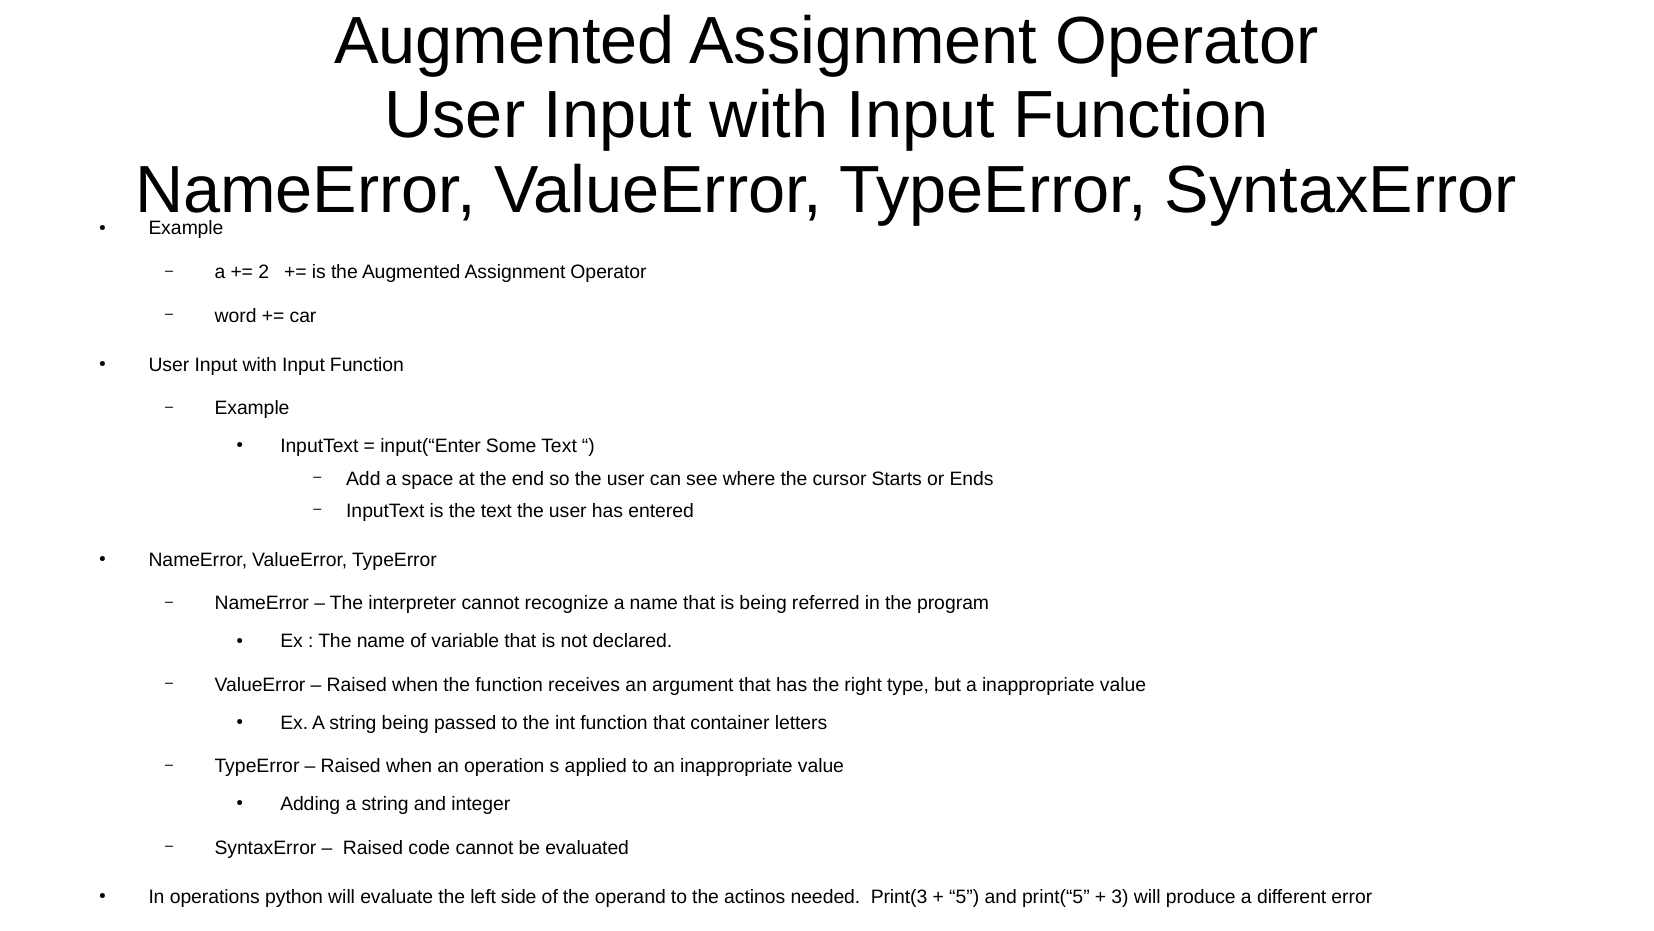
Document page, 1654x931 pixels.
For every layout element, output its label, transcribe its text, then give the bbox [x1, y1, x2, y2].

list Example a += 2 += is the Augmented Assignment Operator word += car User Input with Input Function Example InputText = input(“Enter Some Text “) Add a space at the end so the user can see where the cursor Starts or Ends InputText is the text the user has entered NameError, ValueError, TypeError NameError – The interpreter cannot recognize a name that is being referred in the program Ex : The name of variable that is not declared. ValueError – Raised when the function receives an argument that has the right type, but a inappropriate value Ex. A string being passed to the int function that container letters TypeError – Raised when an operation s applied to an inappropriate value Adding a string and integer SyntaxError – Raised code cannot be evaluated In operations python will evaluate the left side of the operand to the actinos needed. Print(3 + “5”) and print(“5” + 3) will produce a different error [82, 217, 1576, 916]
title Augmented Assignment Operator User Input with Input Function NameError, ValueError, TypeError, SyntaxError [82, 2, 1571, 217]
